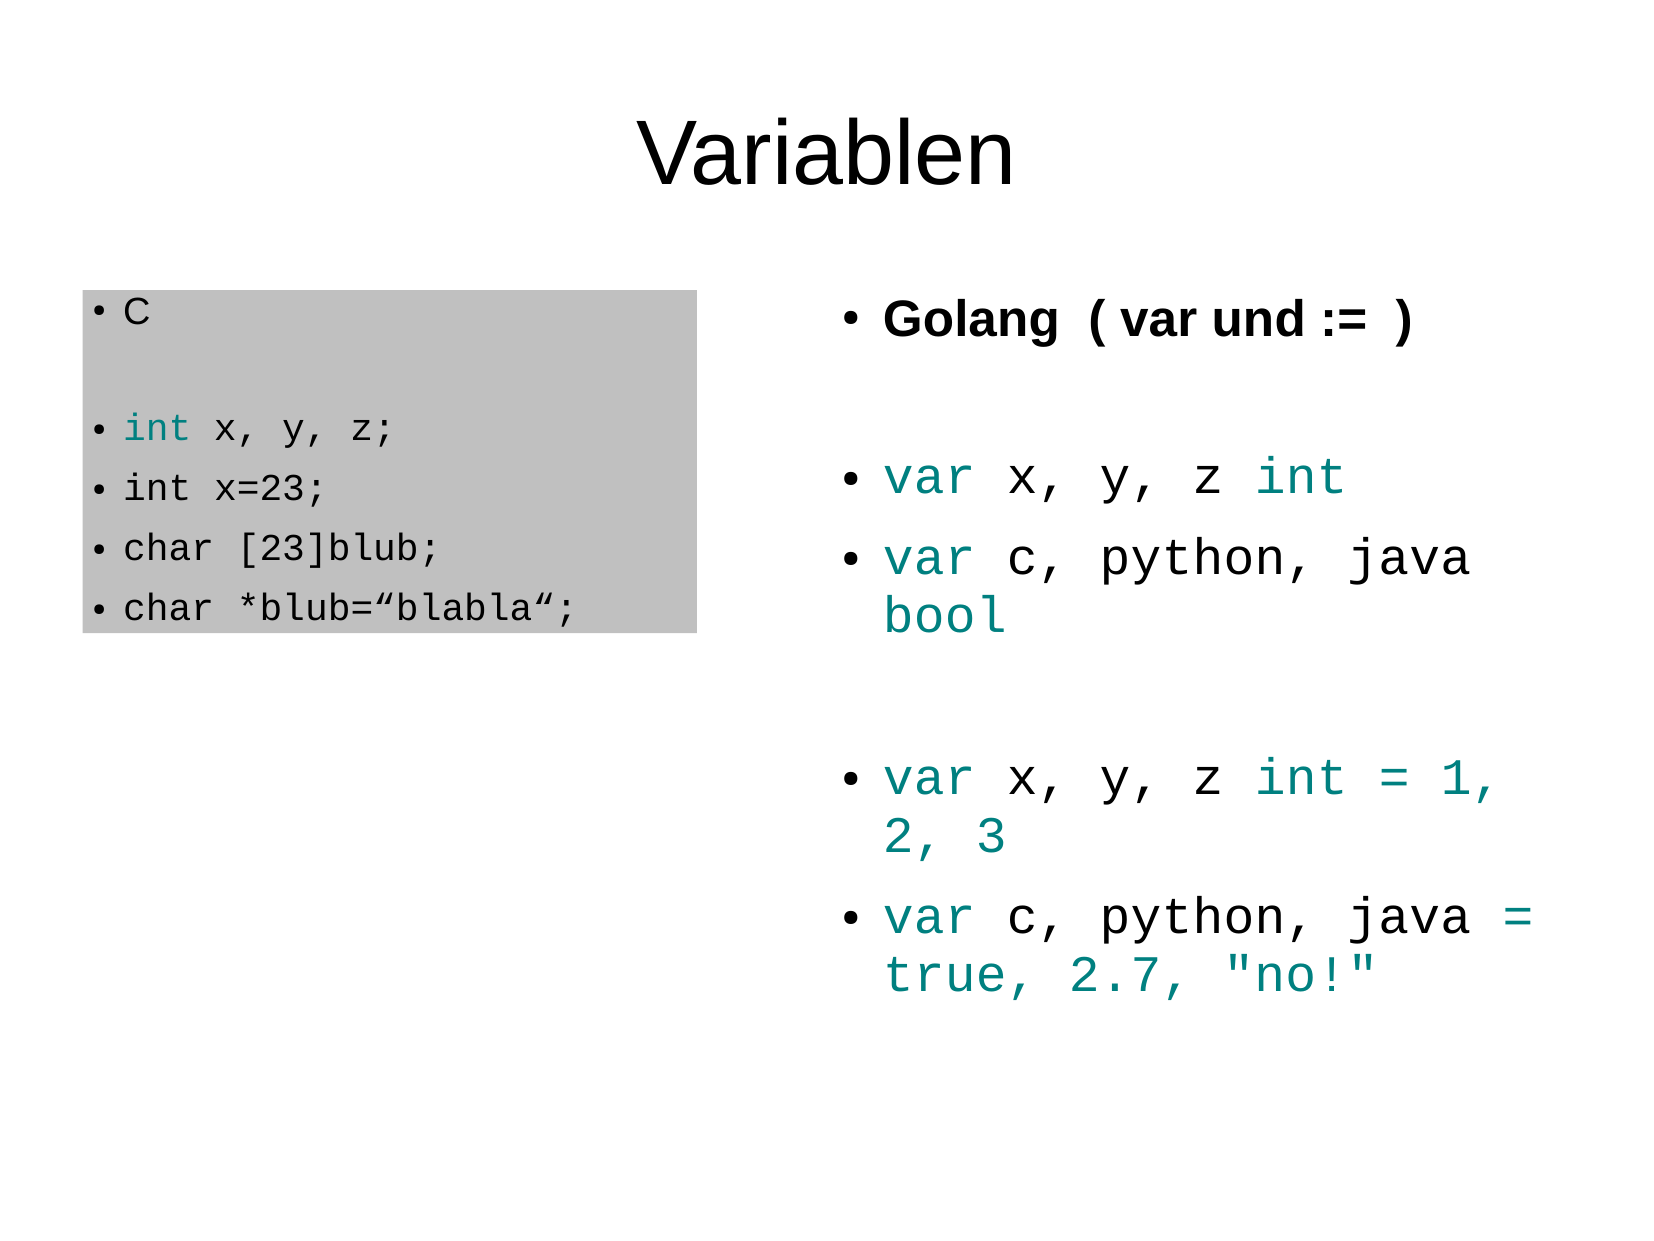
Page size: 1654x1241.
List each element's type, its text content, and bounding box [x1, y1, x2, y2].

list Golang ( var und := ) var x, y, z int var c, python, java bool var x, y, z int = 1, 2, 3 var c, python, java = true, 2.7, "no!" [828, 290, 1539, 1010]
title Variablen [82, 49, 1571, 257]
list C int x, y, z; int x=23; char [23]blub; char *blub=“blabla“; [82, 290, 697, 634]
